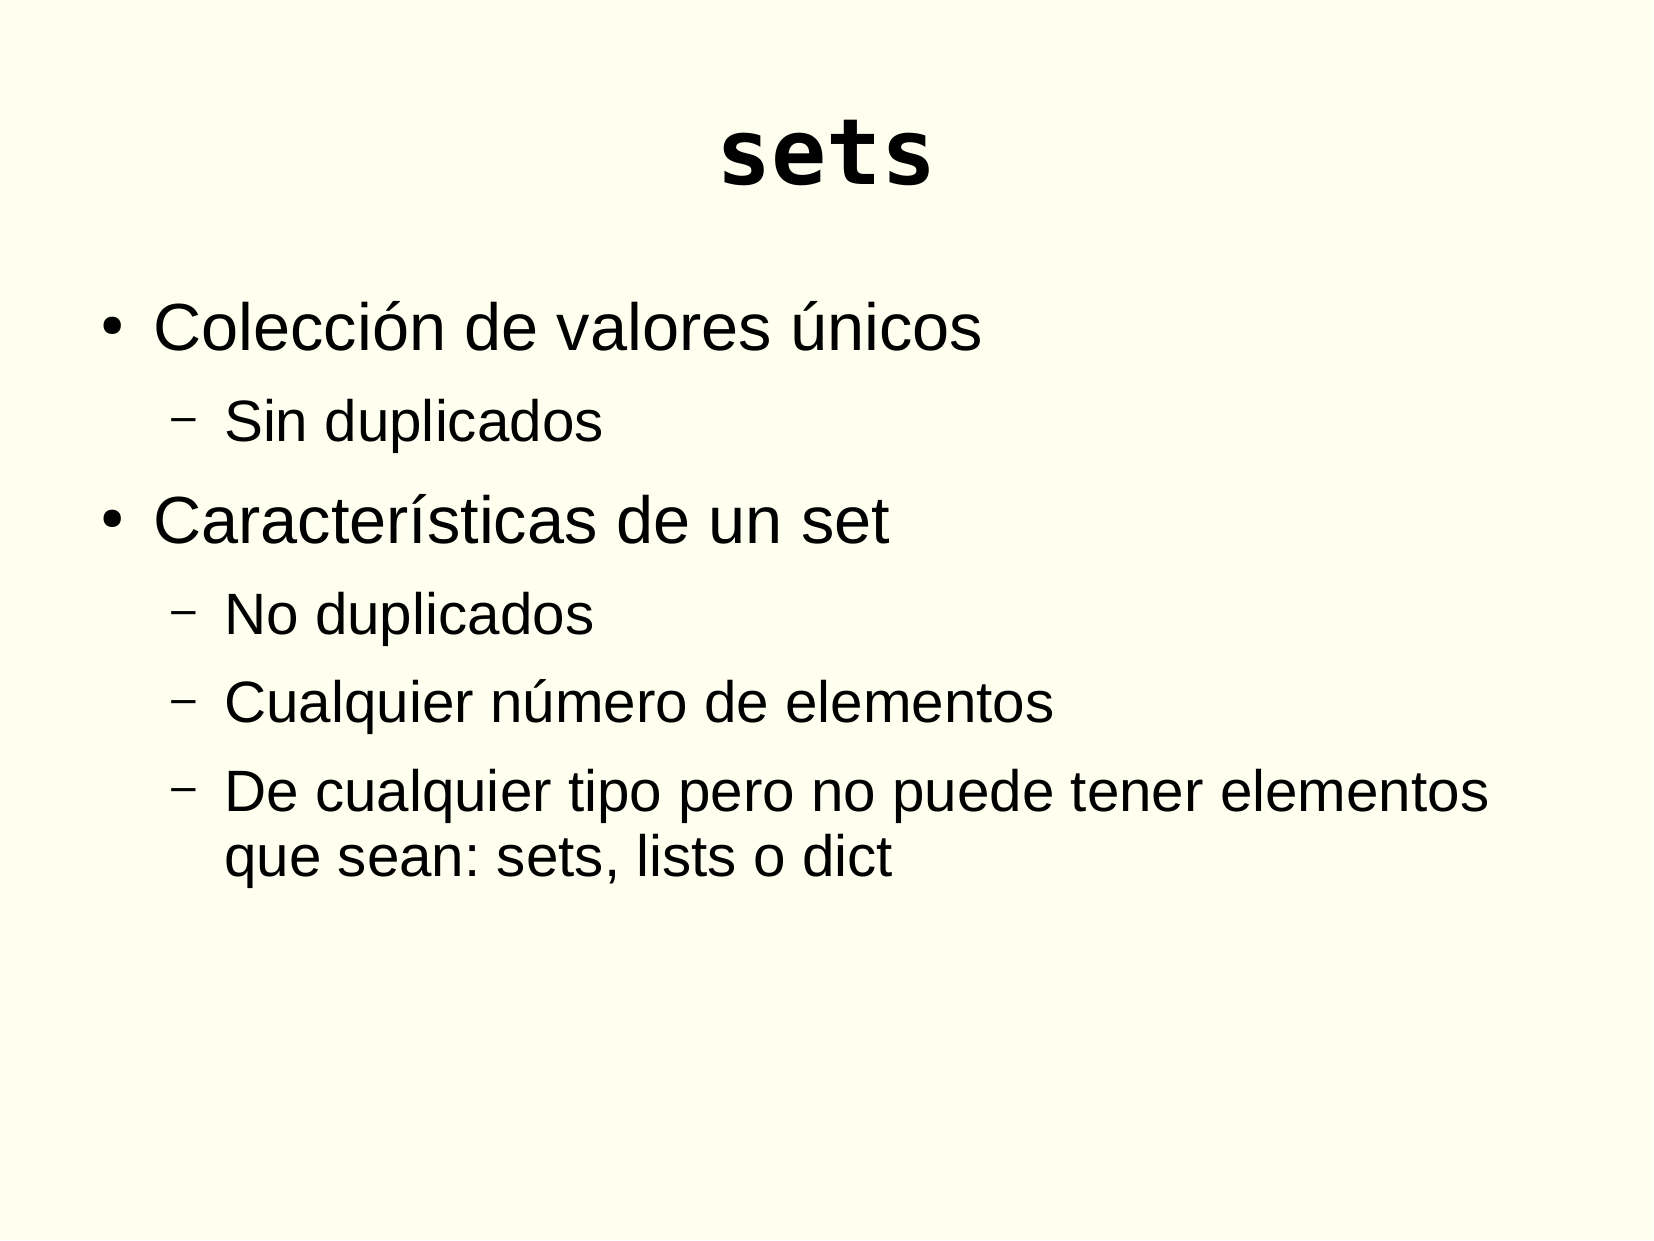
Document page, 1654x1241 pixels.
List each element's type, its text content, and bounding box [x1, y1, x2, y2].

list Colección de valores únicos Sin duplicados Características de un set No duplicados Cualquier número de elementos De cualquier tipo pero no puede tener elementos que sean: sets, lists o dict [82, 290, 1571, 1010]
title sets [82, 49, 1571, 257]
